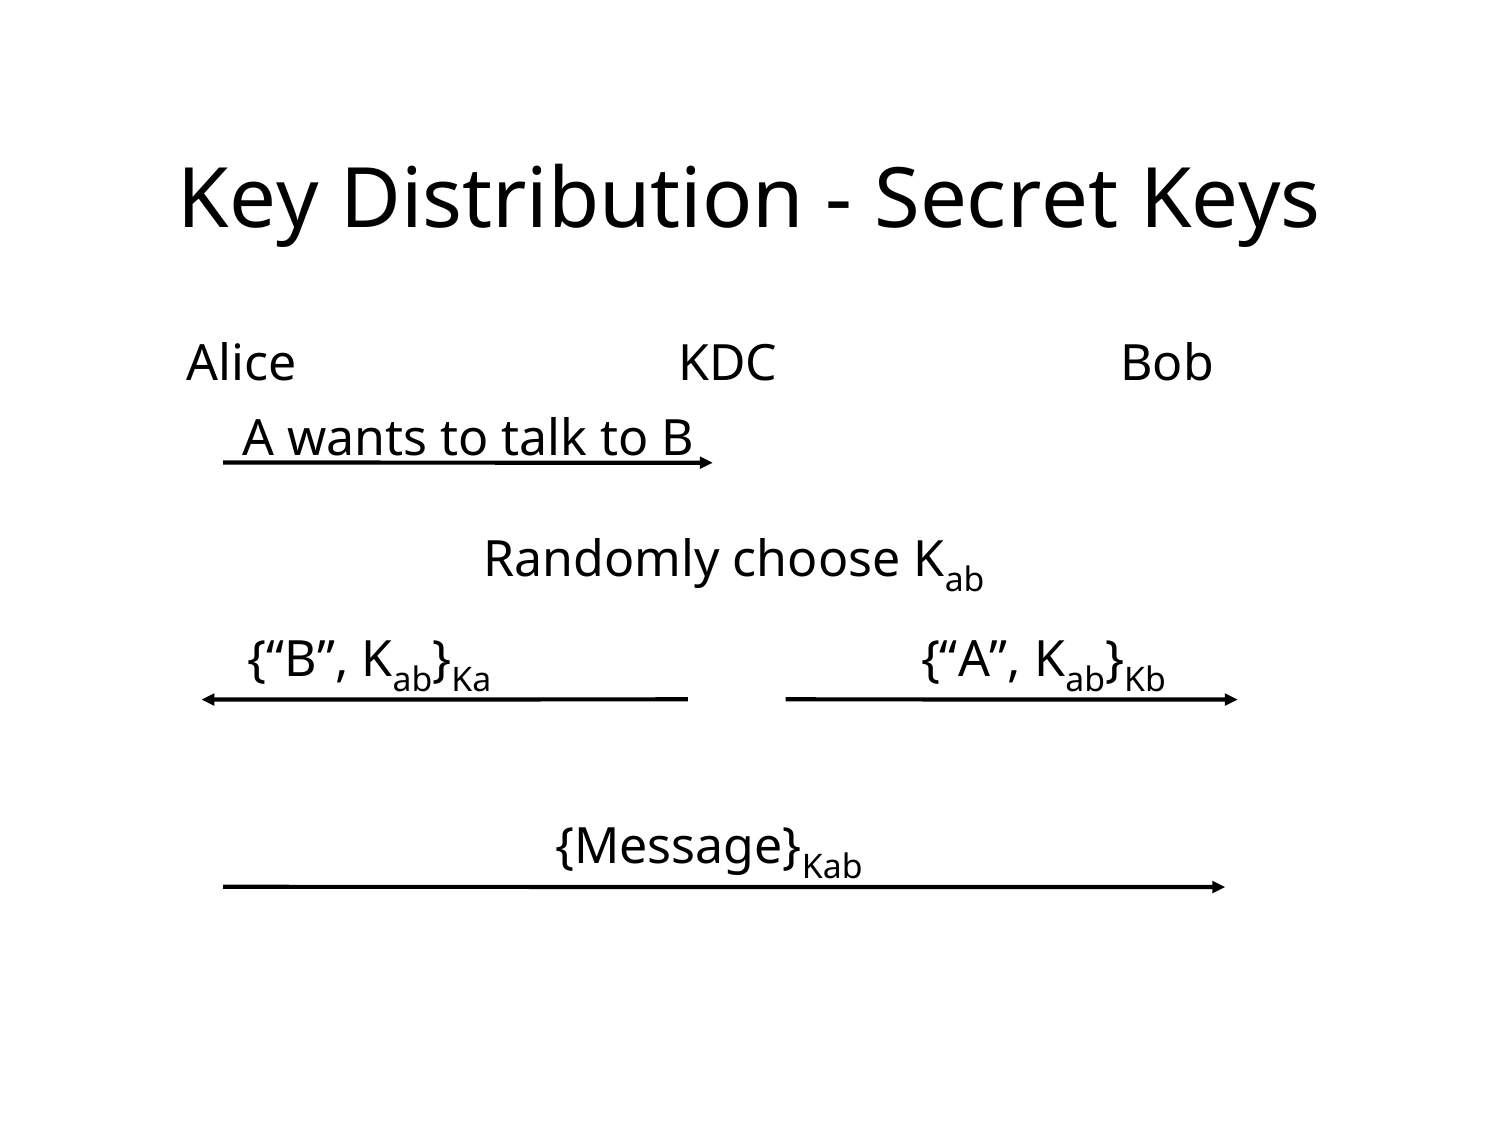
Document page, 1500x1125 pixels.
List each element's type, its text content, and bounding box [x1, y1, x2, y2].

text_box {Message}Kab [540, 890, 878, 894]
text_box A wants to talk to B [226, 465, 710, 474]
title Key Distribution - Secret Keys [112, 74, 1388, 313]
text_box {“A”, Kab}Kb [905, 610, 1182, 697]
text_box {Message}Kab [540, 797, 878, 884]
text_box Randomly choose Kab [468, 509, 1000, 606]
text_box Alice [171, 322, 312, 399]
text_box {“B”, Kab}Ka [232, 610, 507, 697]
text_box {“A”, Kab}Kb [905, 702, 1182, 706]
text_box KDC [663, 322, 793, 399]
text_box A wants to talk to B [226, 397, 710, 460]
text_box Bob [1105, 322, 1230, 399]
text_box {“B”, Kab}Ka [232, 702, 507, 706]
